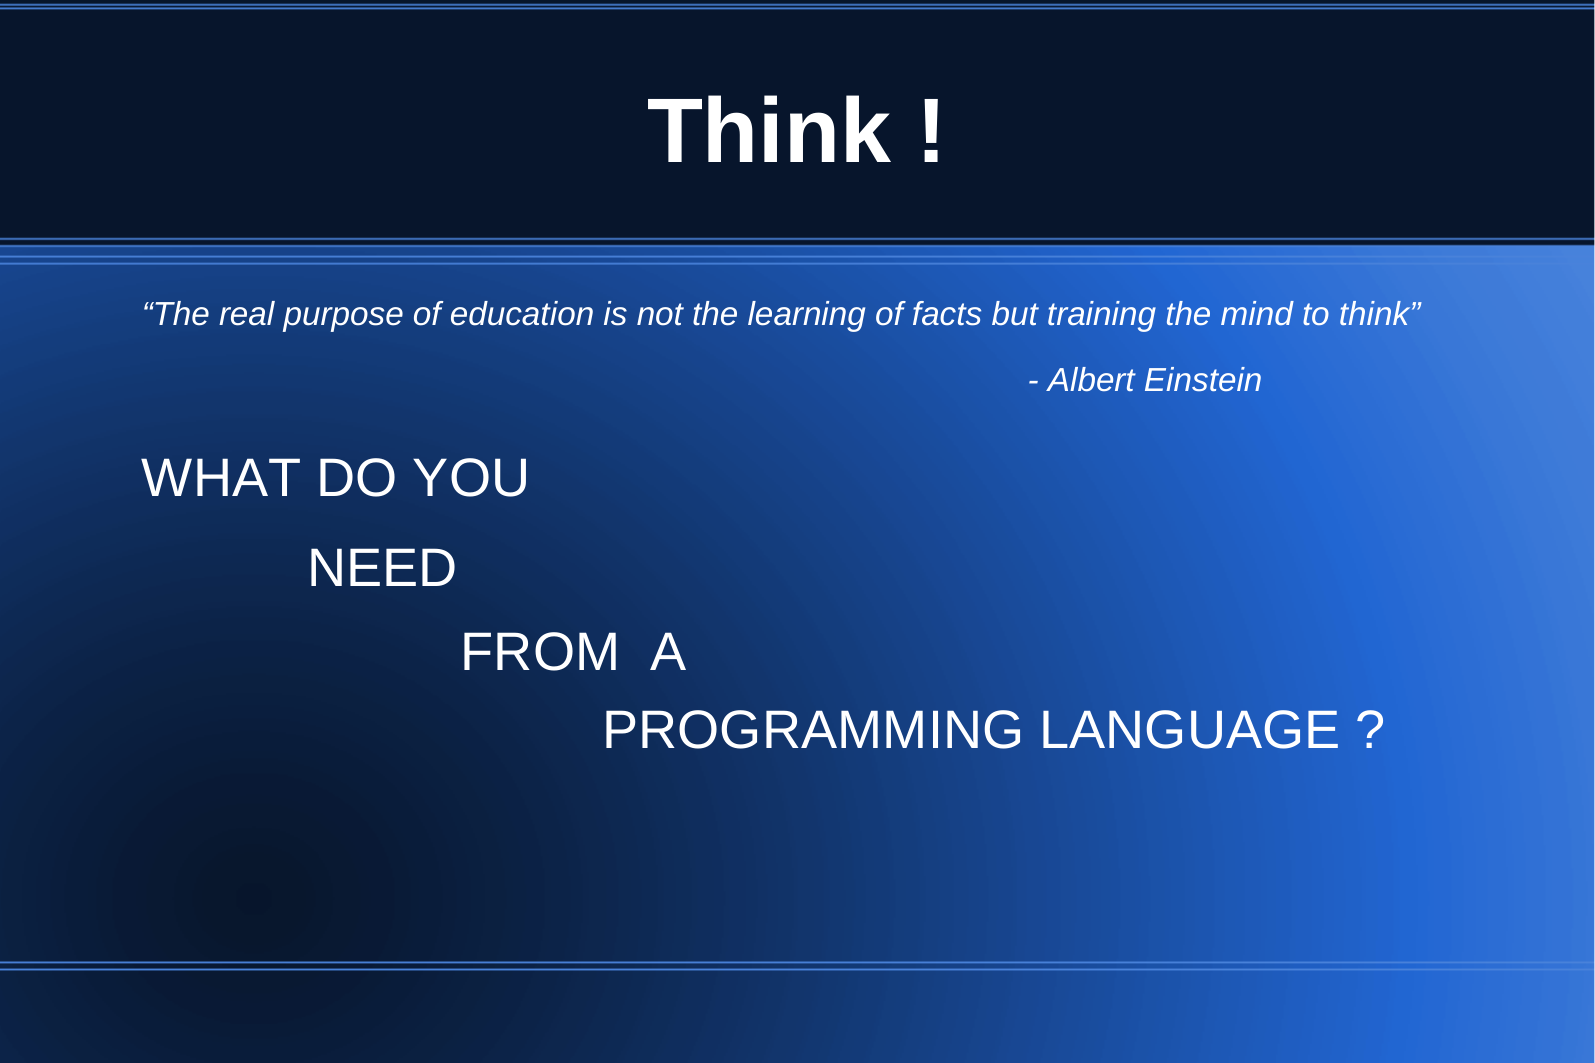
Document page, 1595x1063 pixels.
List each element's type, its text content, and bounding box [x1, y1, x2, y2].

title Think ! [79, 49, 1515, 213]
list “The real purpose of education is not the learning of facts but training the mind to think” - Albert Einstein WHAT DO YOU NEED FROM A PROGRAMMING LANGUAGE ? [70, 295, 1506, 912]
picture [0, 0, 1595, 1063]
